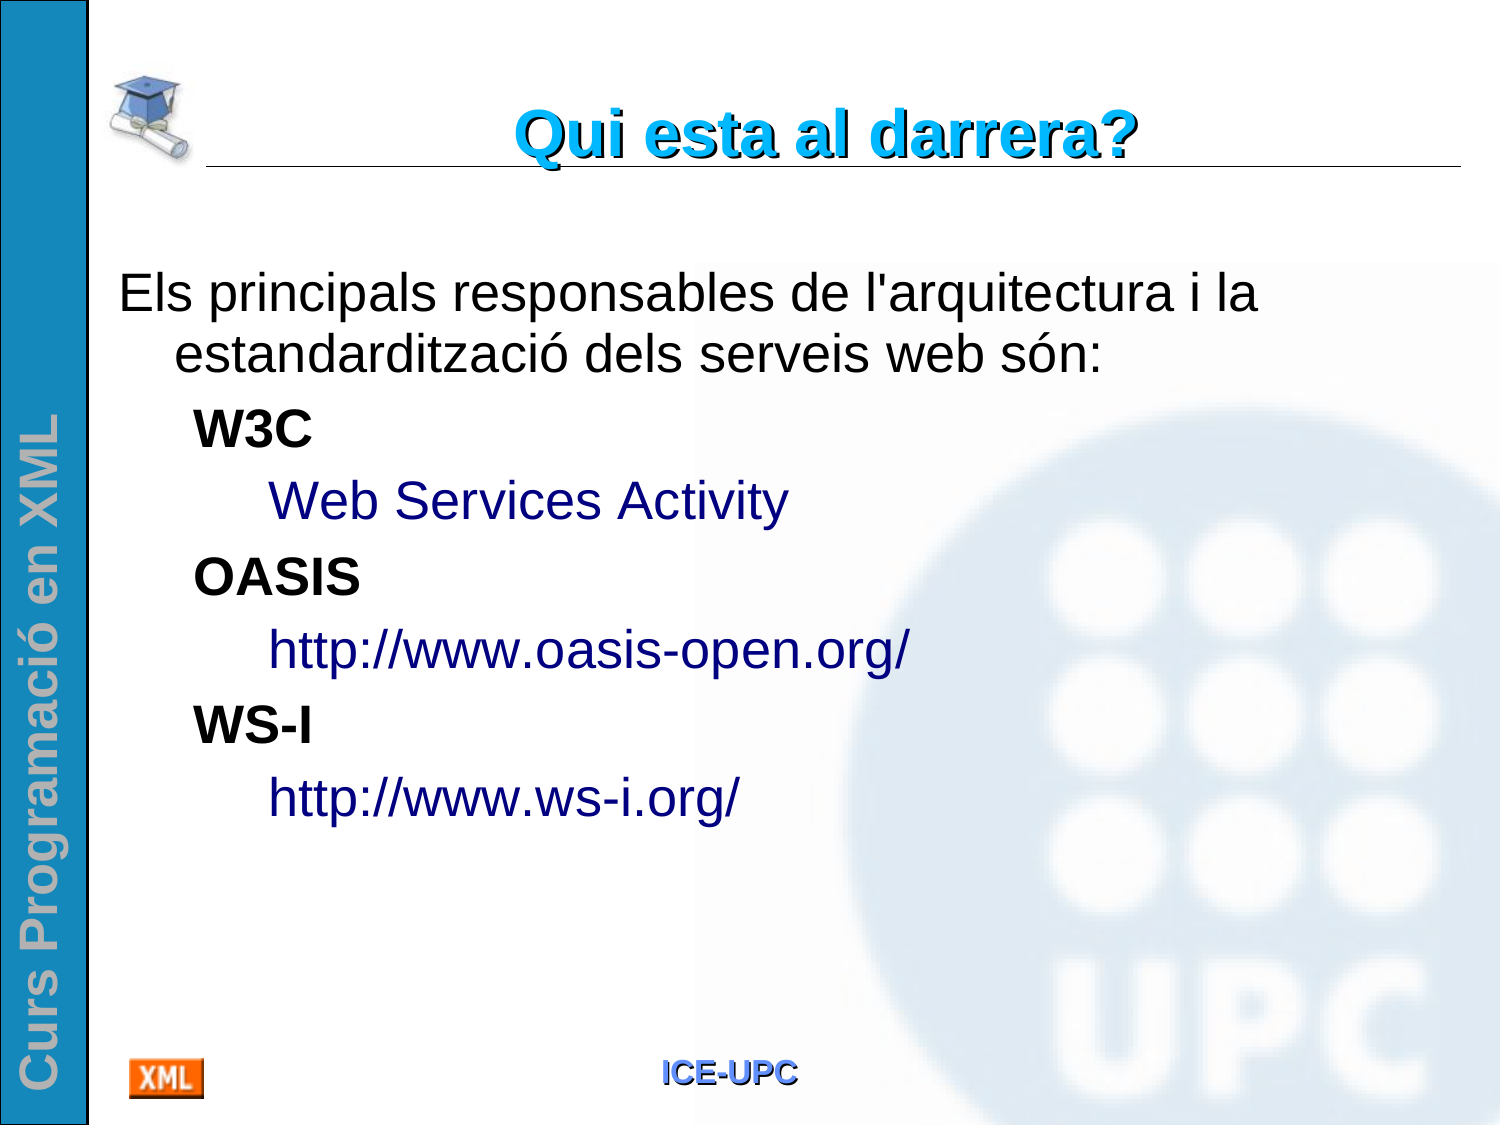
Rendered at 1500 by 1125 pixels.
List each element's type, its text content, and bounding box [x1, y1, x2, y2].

picture [93, 61, 206, 174]
picture [694, 262, 1500, 1125]
picture [129, 1058, 204, 1099]
list Els principals responsables de l'arquitectura i la estandardització dels serveis web són: W3C Web Services Activity OASIS http://www.oasis-open.org/ WS-I http://www.ws-i.org/ [118, 262, 1477, 1006]
title Qui esta al darrera? [206, 88, 1447, 178]
